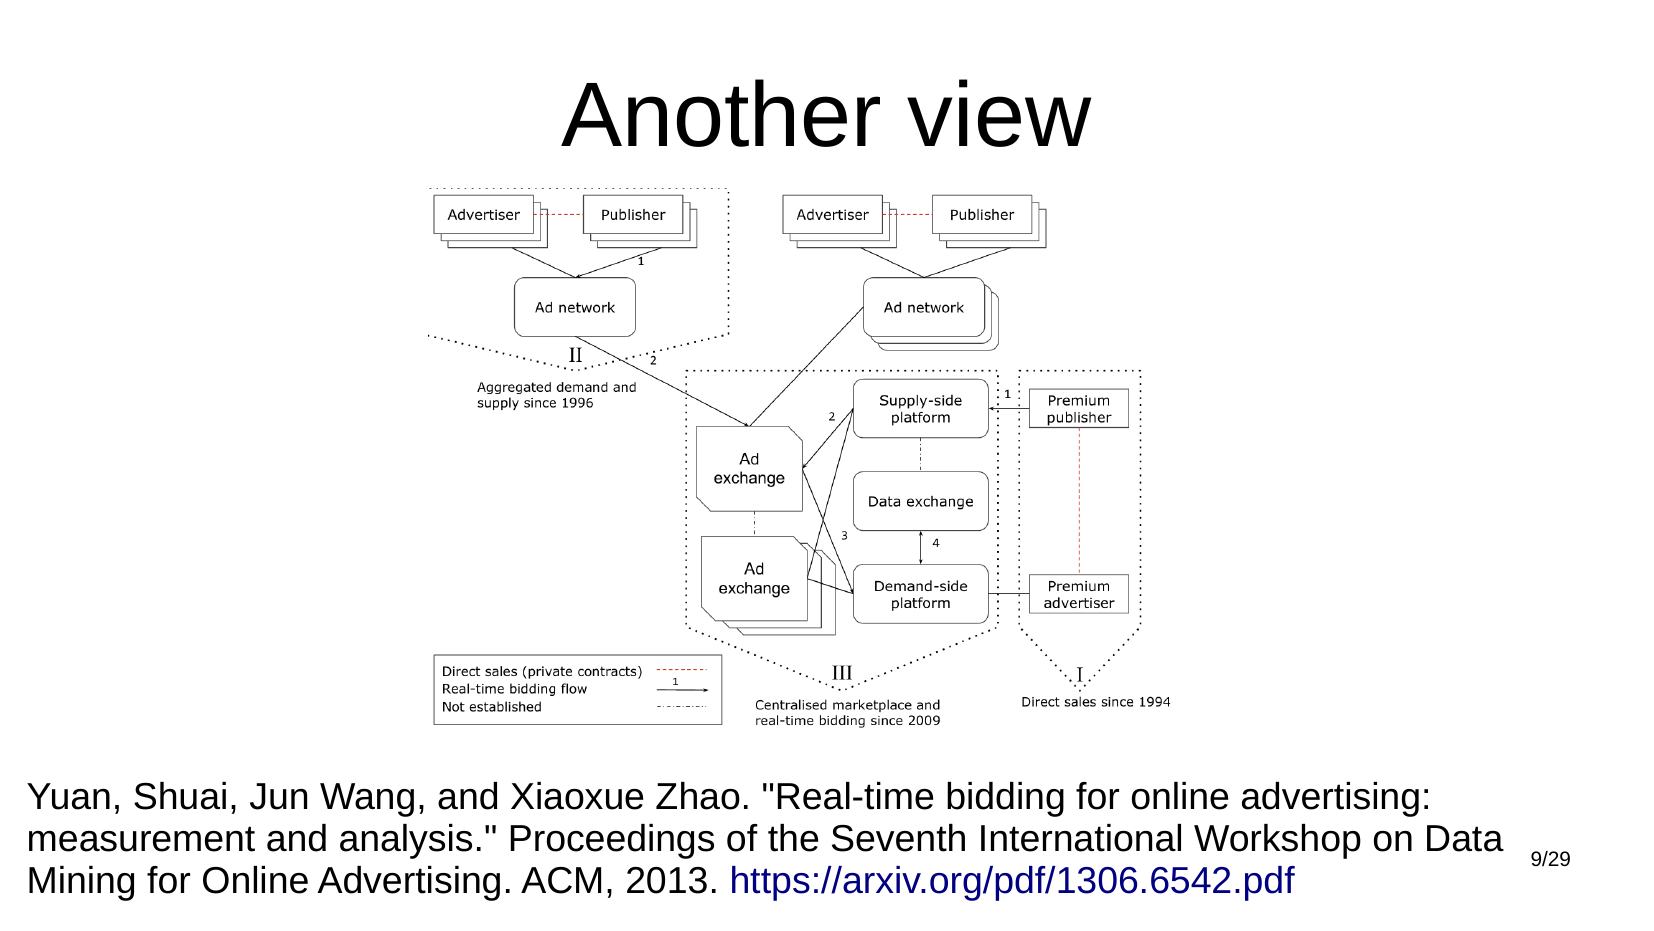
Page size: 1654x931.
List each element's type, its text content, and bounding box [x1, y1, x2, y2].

text_box Yuan, Shuai, Jun Wang, and Xiaoxue Zhao. "Real-time bidding for online advertising: measurement and analysis." Proceedings of the Seventh International Workshop on Data Mining for Online Advertising. ACM, 2013. https://arxiv.org/pdf/1306.6542.pdf [11, 767, 1524, 931]
title Another view [82, 37, 1571, 193]
picture [428, 169, 1226, 761]
